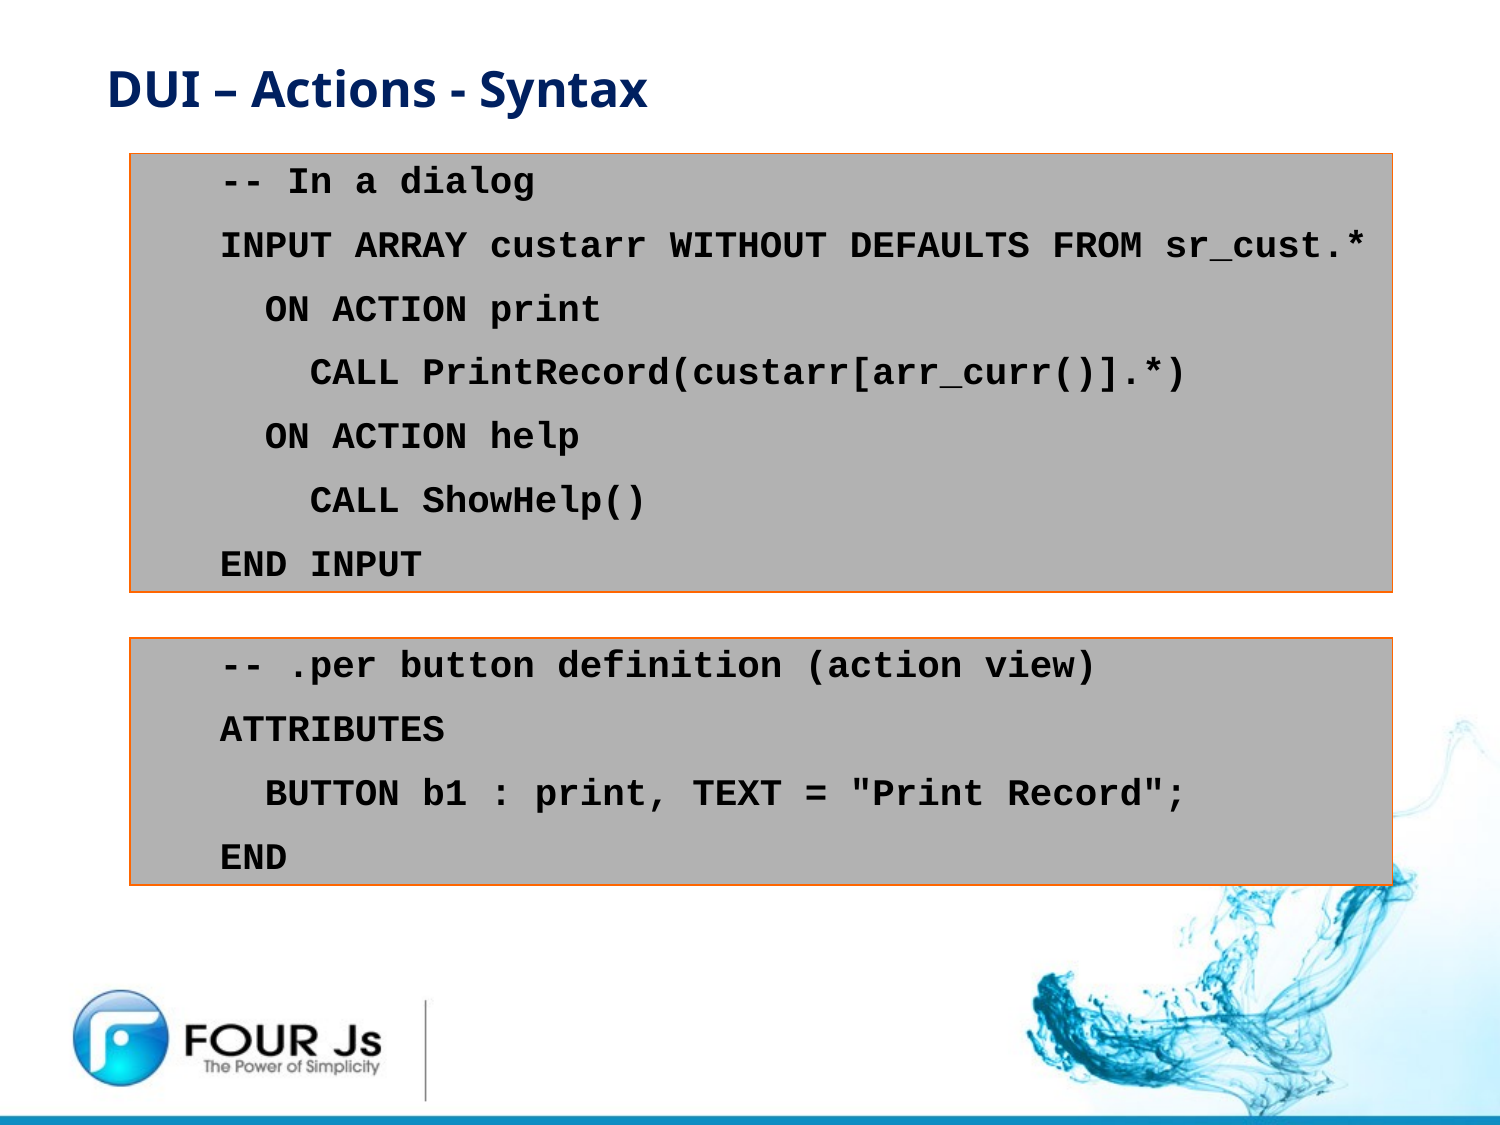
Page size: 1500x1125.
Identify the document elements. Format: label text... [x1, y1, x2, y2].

picture [0, 0, 1500, 1122]
title DUI – Actions - Syntax [106, 35, 1388, 142]
text_box -- .per button definition (action view) ATTRIBUTES BUTTON b1 : print, TEXT = "Print Record"; END [129, 637, 1393, 885]
text_box -- In a dialog INPUT ARRAY custarr WITHOUT DEFAULTS FROM sr_cust.* ON ACTION print CALL PrintRecord(custarr[arr_curr()].*) ON ACTION help CALL ShowHelp() END INPUT [129, 153, 1393, 593]
